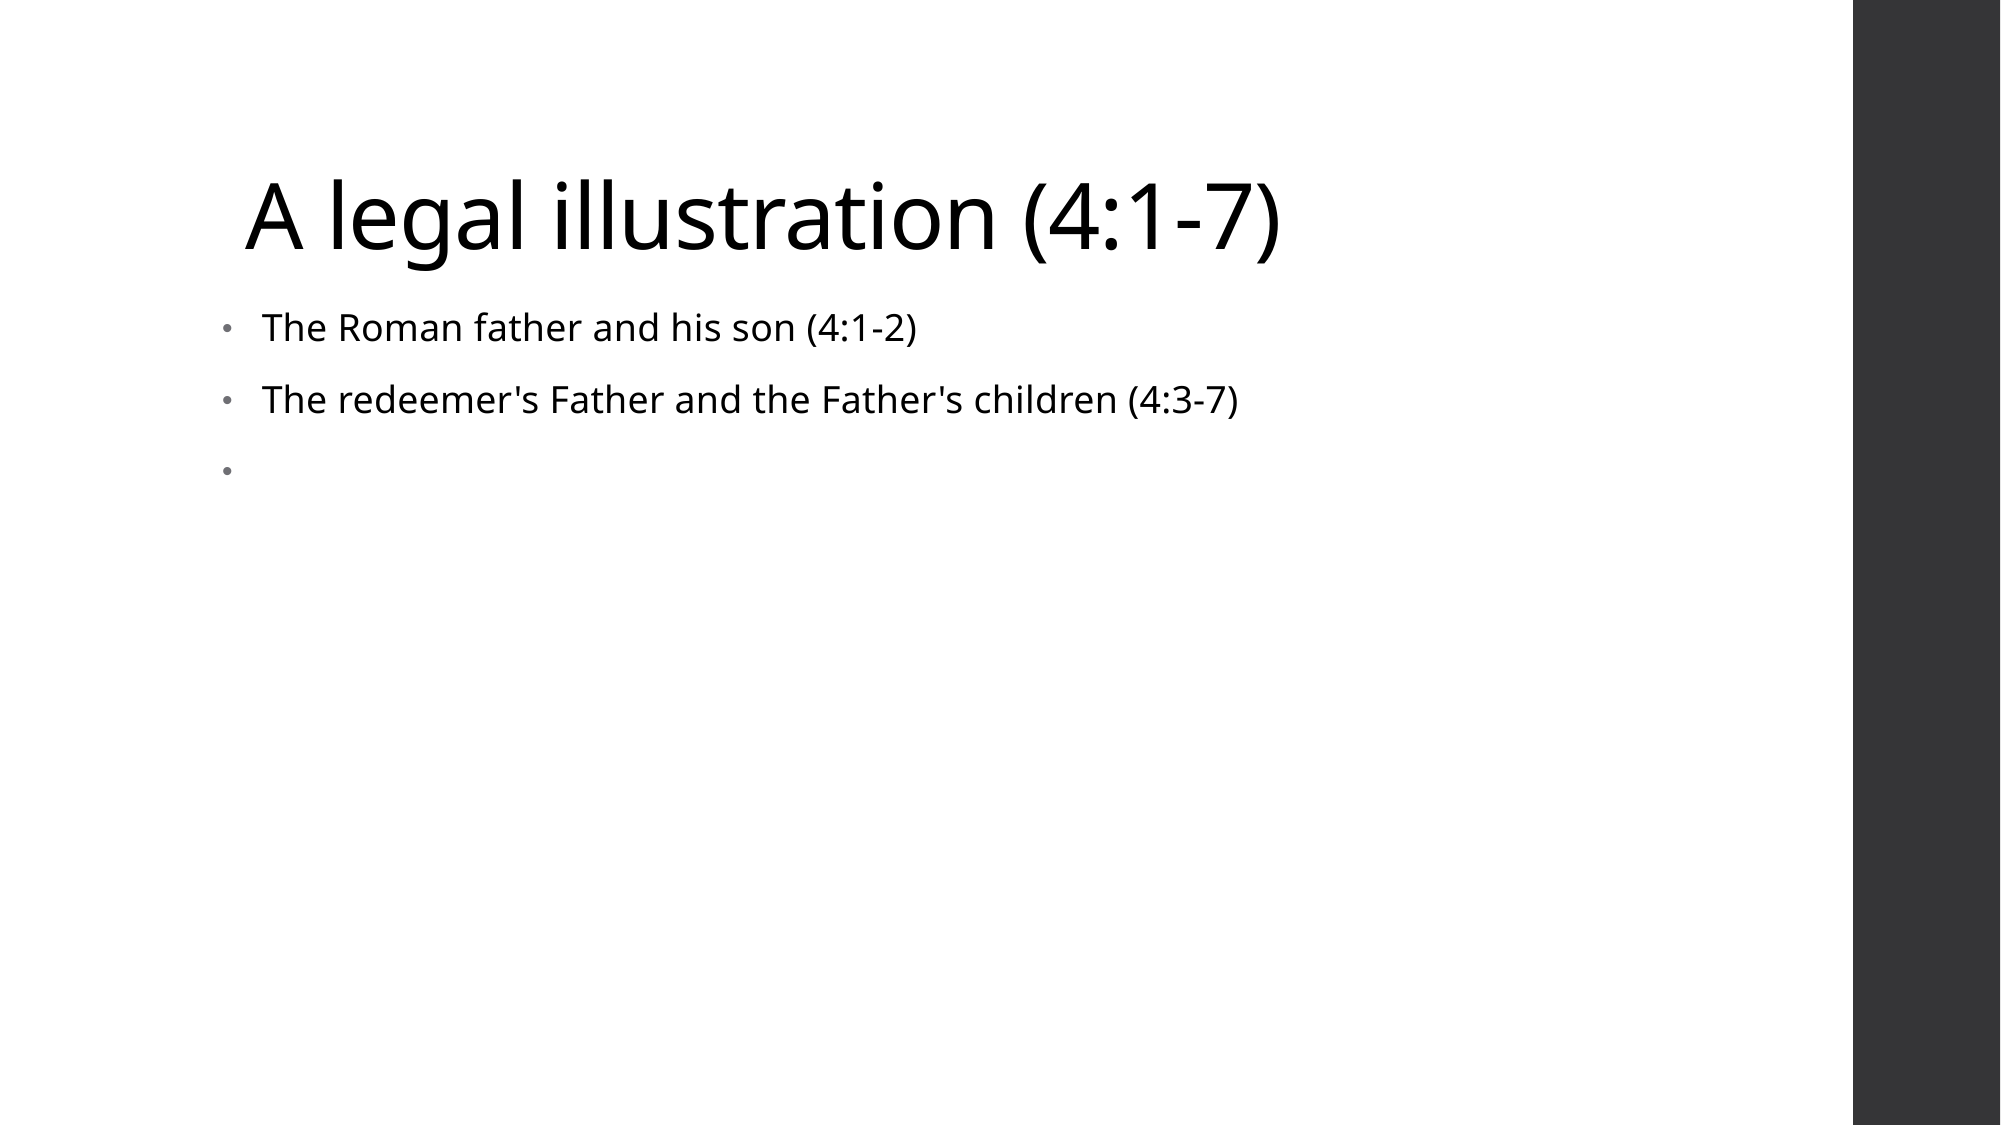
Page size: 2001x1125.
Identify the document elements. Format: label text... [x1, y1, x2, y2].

list The Roman father and his son (4:1-2) The redeemer's Father and the Father's children (4:3-7) [206, 299, 1617, 1014]
title A legal illustration (4:1-7) [206, 60, 1797, 278]
